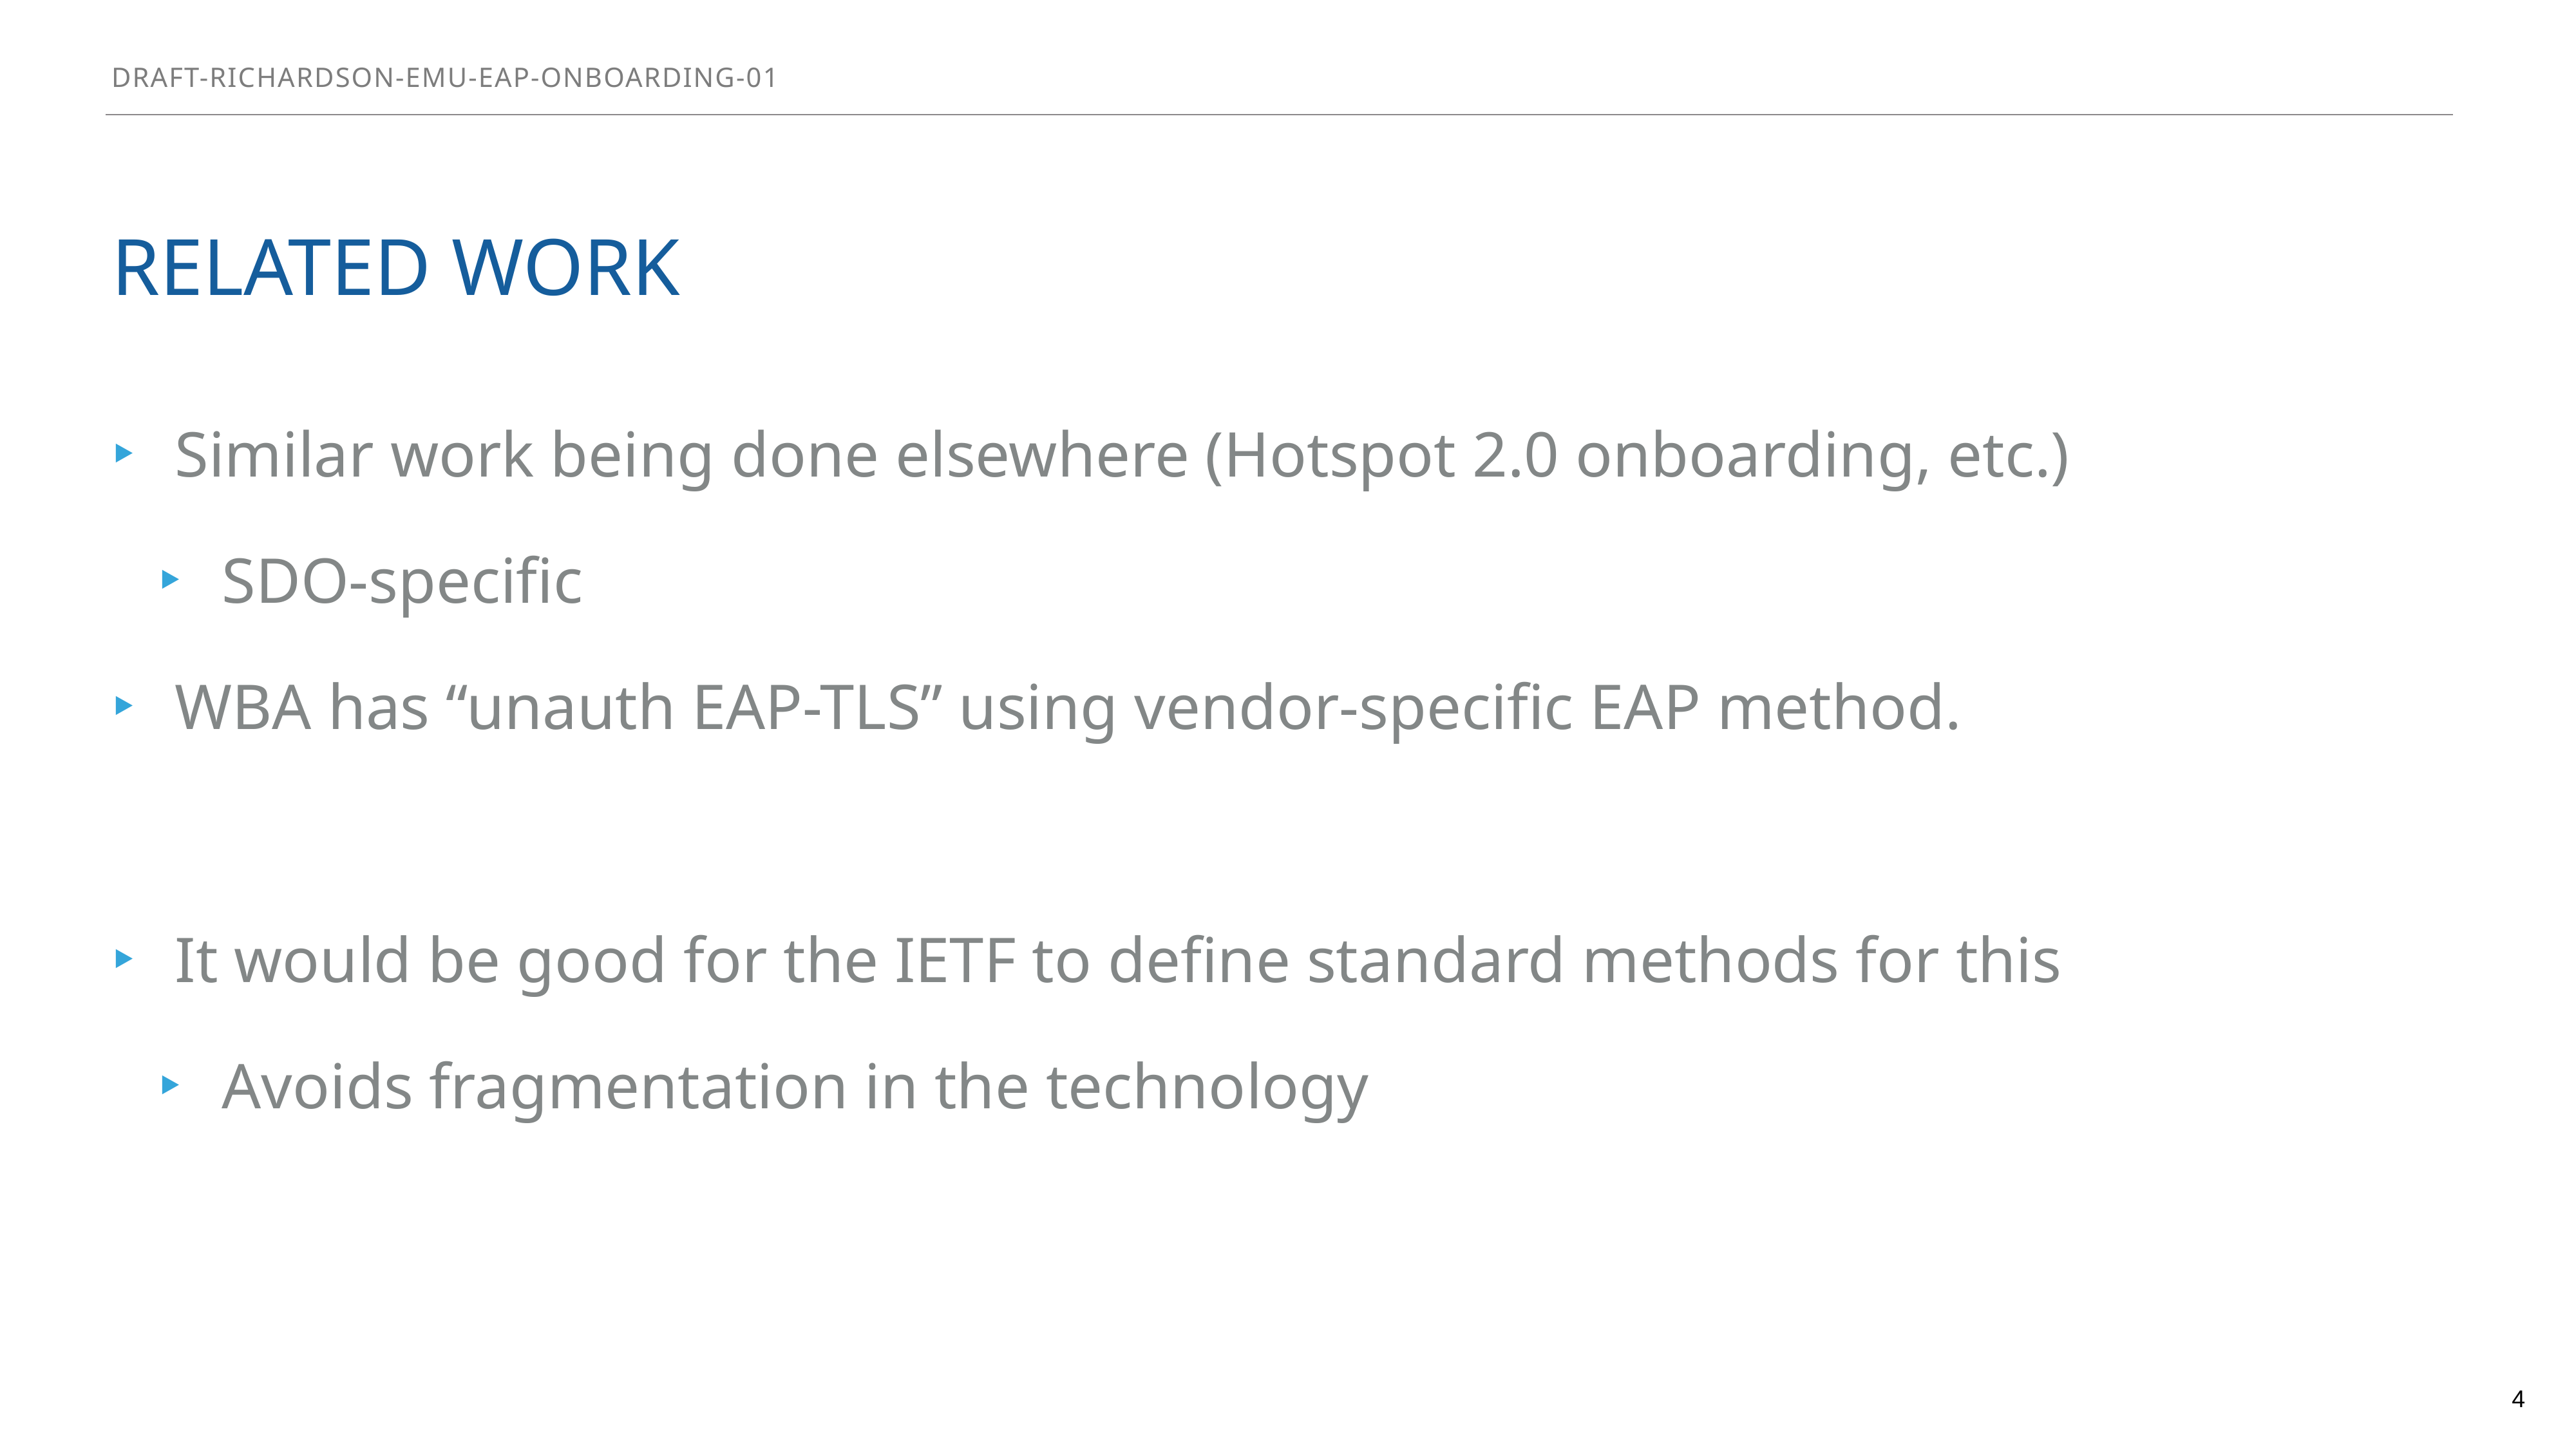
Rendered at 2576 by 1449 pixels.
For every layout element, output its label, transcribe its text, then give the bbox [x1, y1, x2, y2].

title Related work [104, 228, 2452, 336]
list Similar work being done elsewhere (Hotspot 2.0 onboarding, etc.) SDO-specific WBA has “unauth EAP-TLS” using vendor-specific EAP method. It would be good for the IETF to define standard methods for this Avoids fragmentation in the technology [104, 407, 2452, 1315]
list draft-richardson-emu-eap-onboarding-01 [104, 32, 1765, 100]
